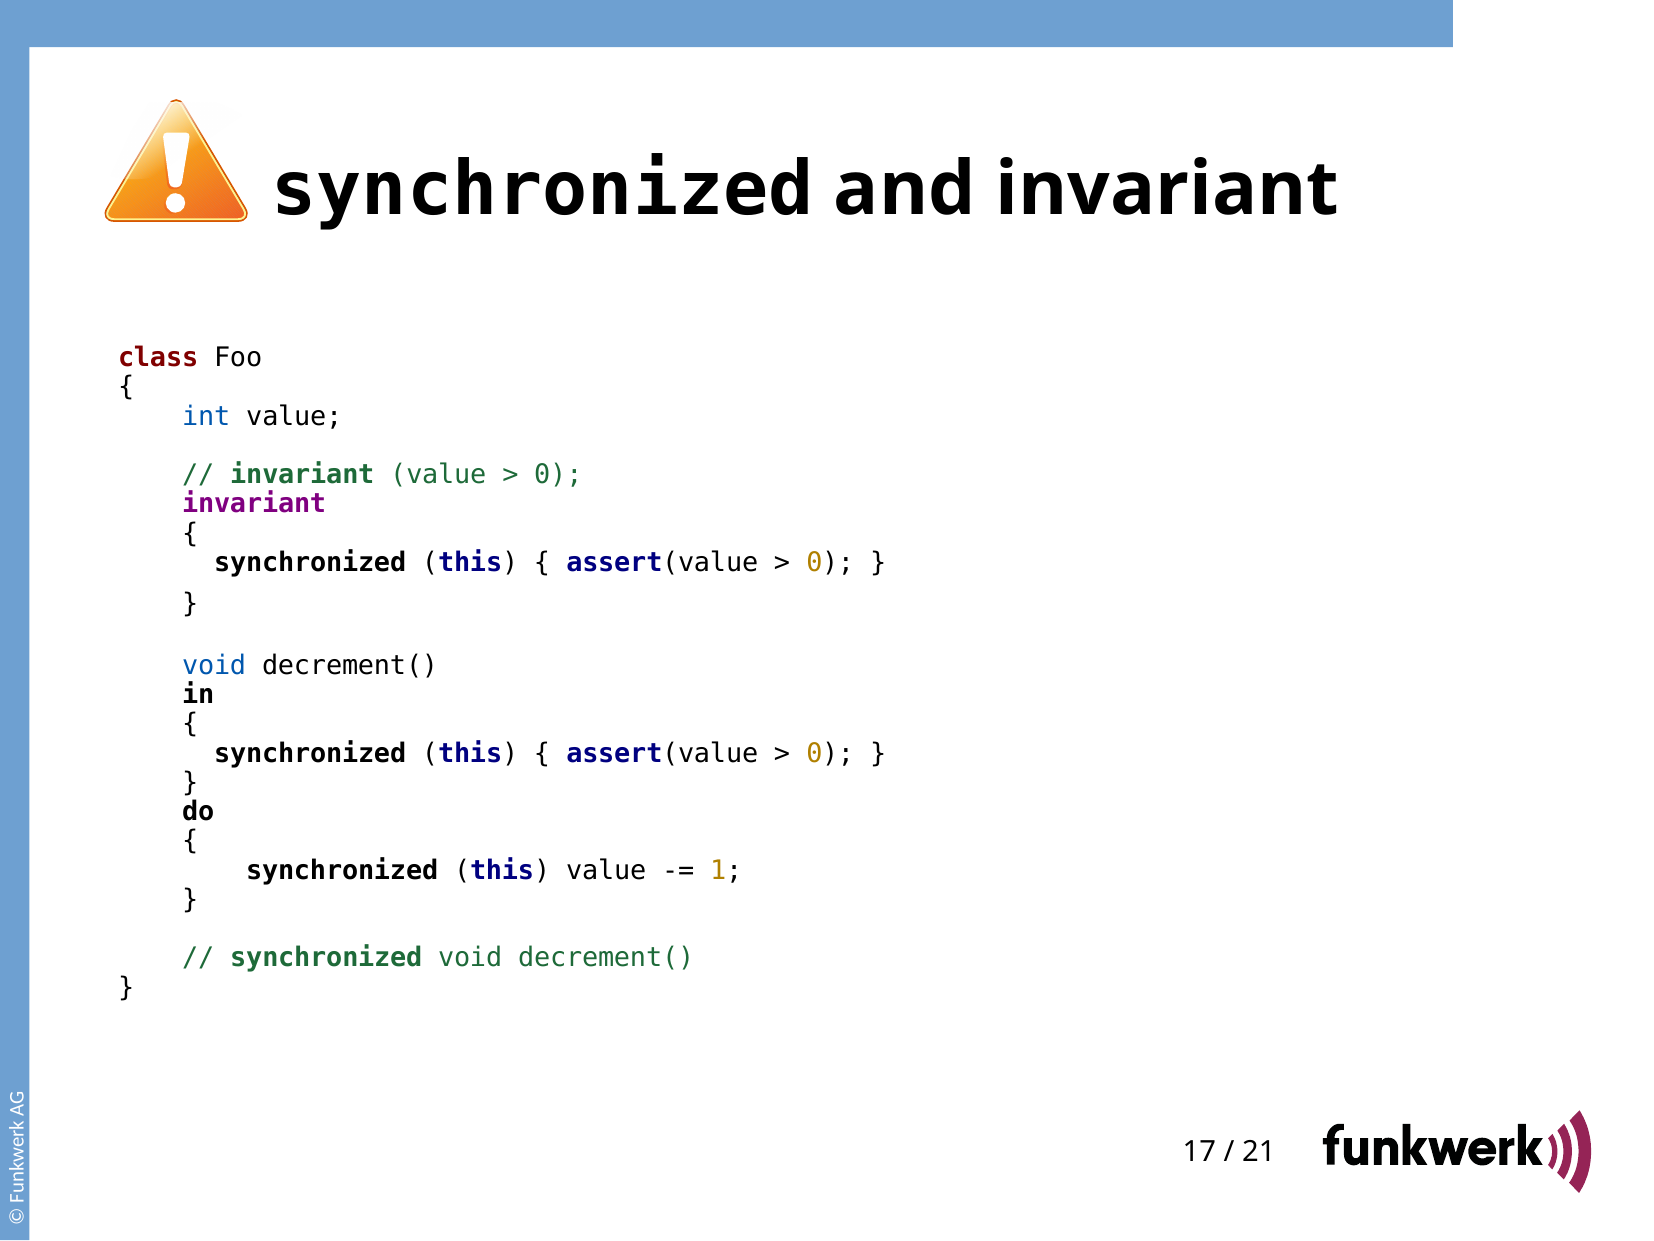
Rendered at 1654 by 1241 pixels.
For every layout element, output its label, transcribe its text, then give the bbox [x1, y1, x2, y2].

title synchronized and invariant [271, 47, 1453, 237]
list class Foo { int value; // invariant (value > 0); invariant { synchronized (this) { assert(value > 0); } } void decrement() in { synchronized (this) { assert(value > 0); } } do { synchronized (this) value -= 1; } // synchronized void decrement() } [118, 354, 1571, 1010]
